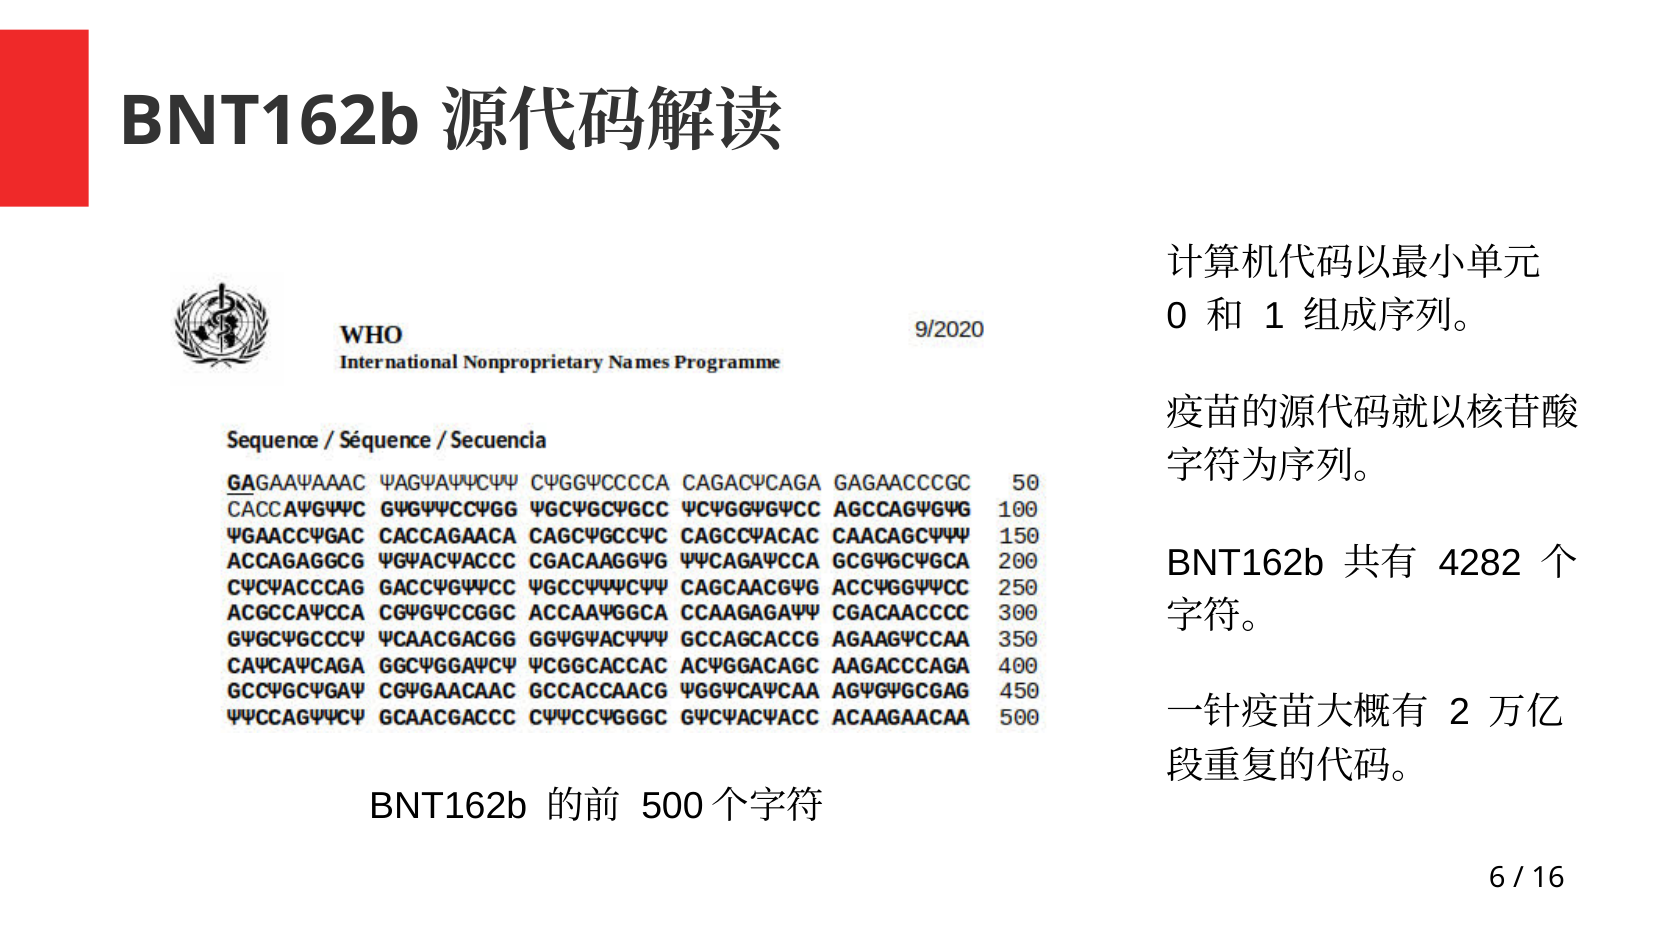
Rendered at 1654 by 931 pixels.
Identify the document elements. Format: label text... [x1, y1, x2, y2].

title BNT162b源代码解读 [118, 37, 1571, 193]
text_box 计算机代码以最小单元 0 和 1 组成序列。 疫苗的源代码就以核苷酸字符为序列。 BNT162b 共有 4282 个字符。 一针疫苗大概有 2 万亿段重复的代码。 [1151, 224, 1595, 833]
picture [146, 248, 1087, 733]
text_box BNT162b 的前 500个字符 [354, 767, 857, 837]
